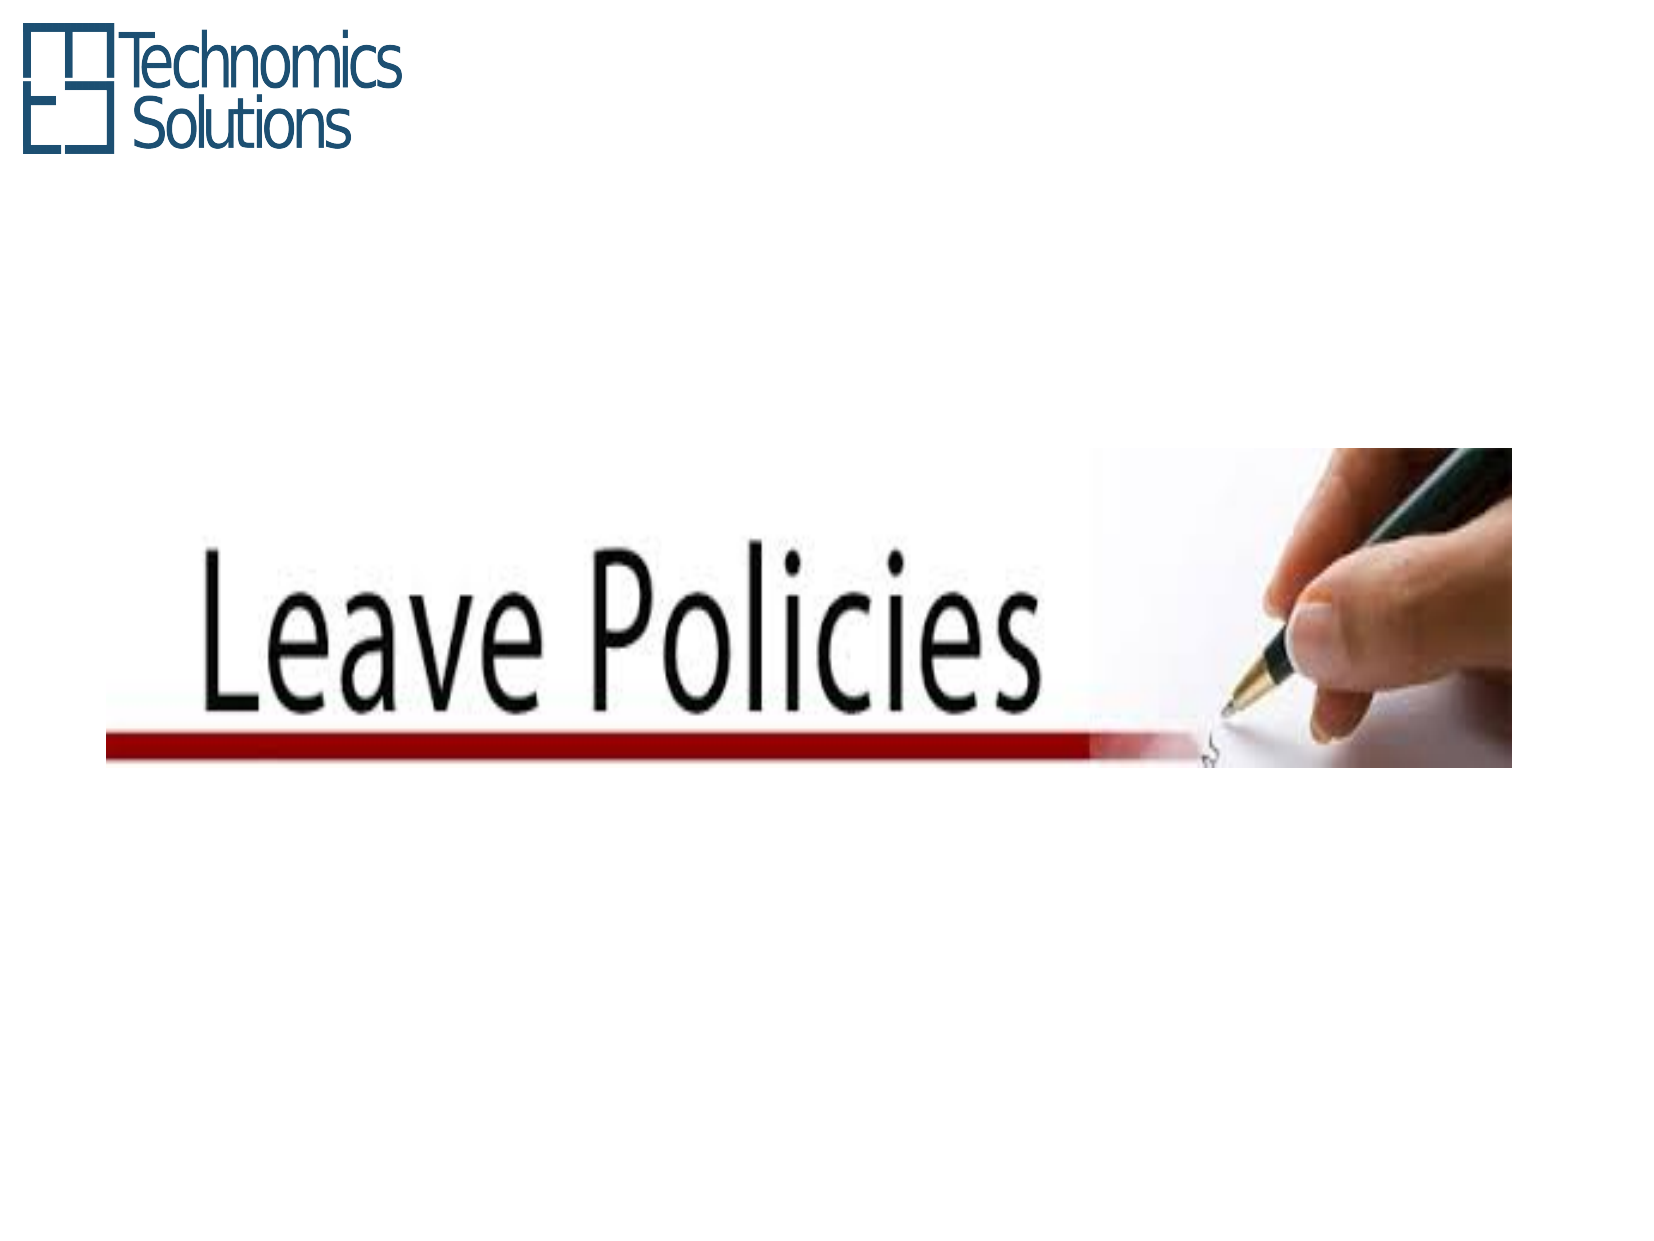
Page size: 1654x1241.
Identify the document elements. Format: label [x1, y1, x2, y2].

picture [23, 23, 402, 154]
picture [106, 448, 1512, 768]
